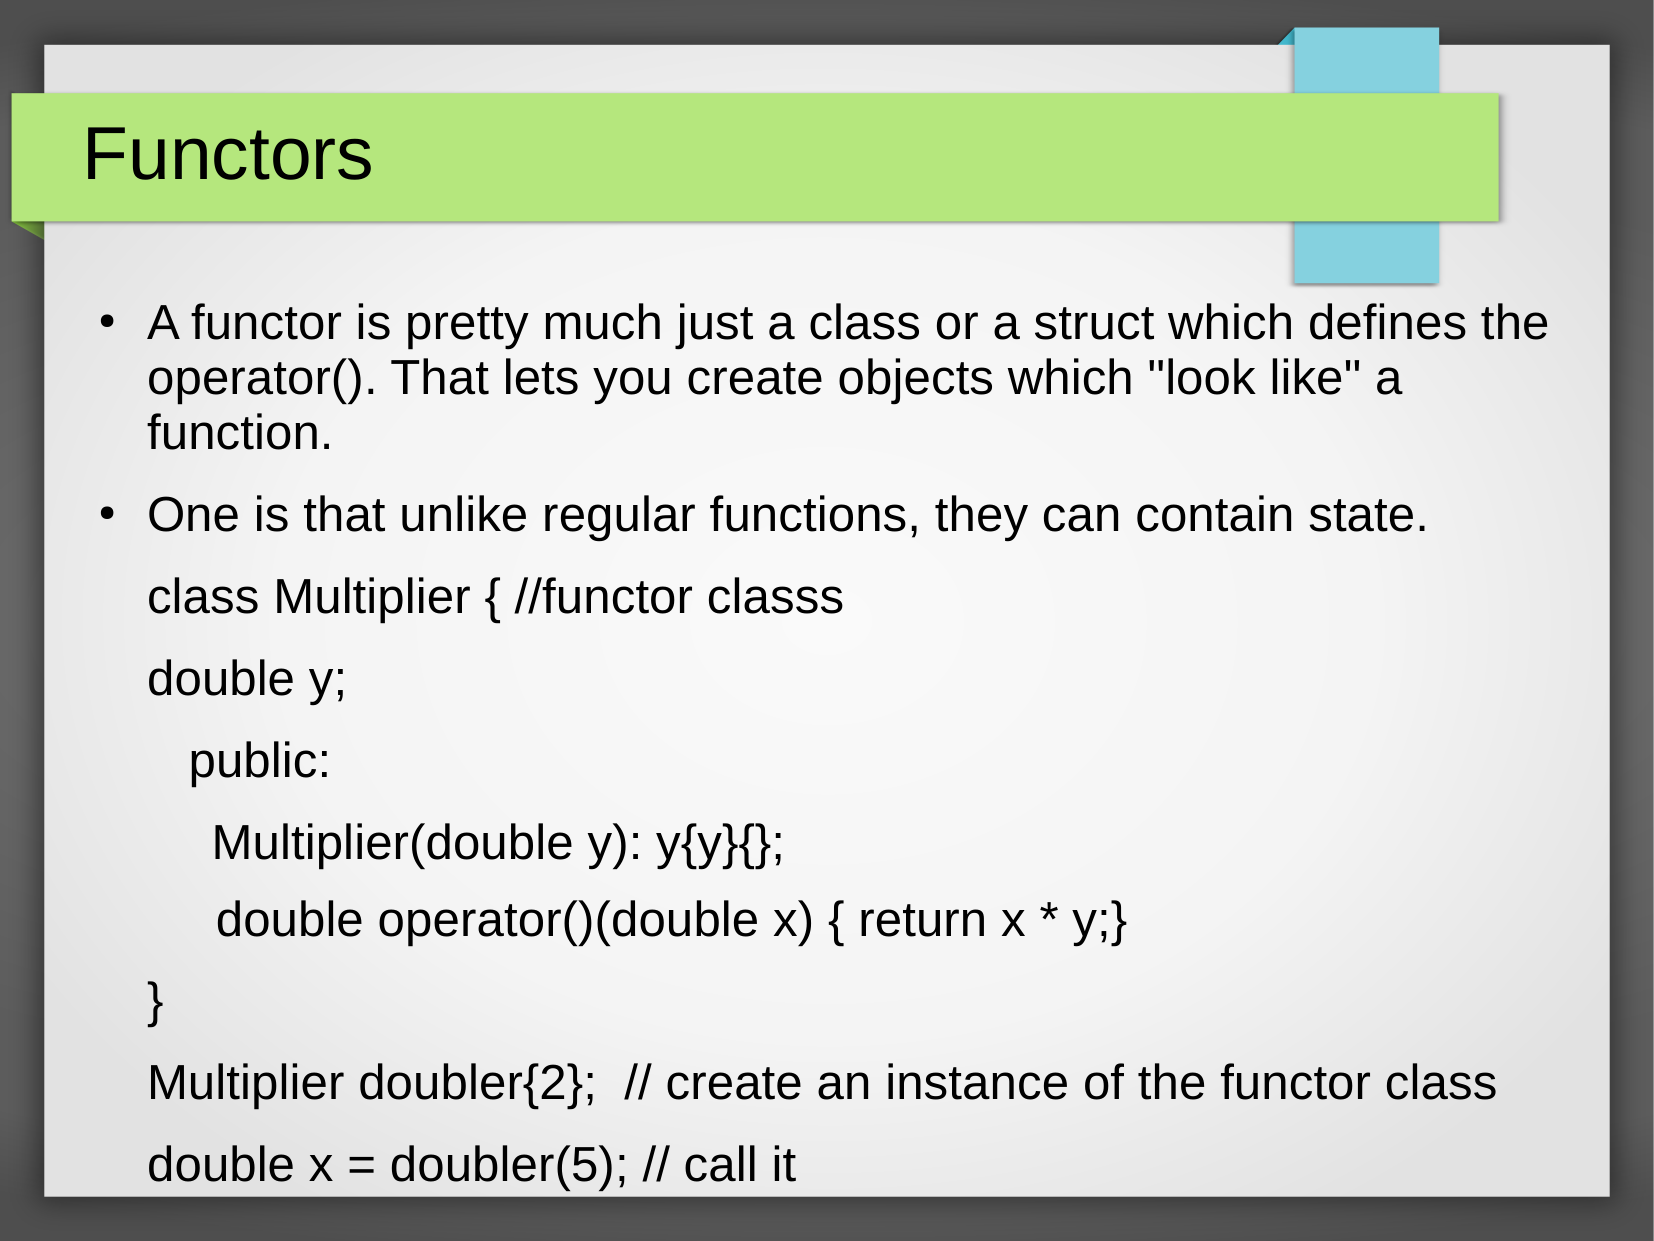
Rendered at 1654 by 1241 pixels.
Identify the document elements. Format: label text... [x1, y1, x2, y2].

list A functor is pretty much just a class or a struct which defines the operator(). That lets you create objects which "look like" a function. One is that unlike regular functions, they can contain state. class Multiplier { //functor classs double y; public: Multiplier(double y): y{y}{}; double operator()(double x) { return x * y;} } Multiplier doubler{2}; // create an instance of the functor class double x = doubler(5); // call it [82, 295, 1571, 1193]
title Functors [82, 94, 1264, 213]
picture [0, 0, 1654, 1241]
